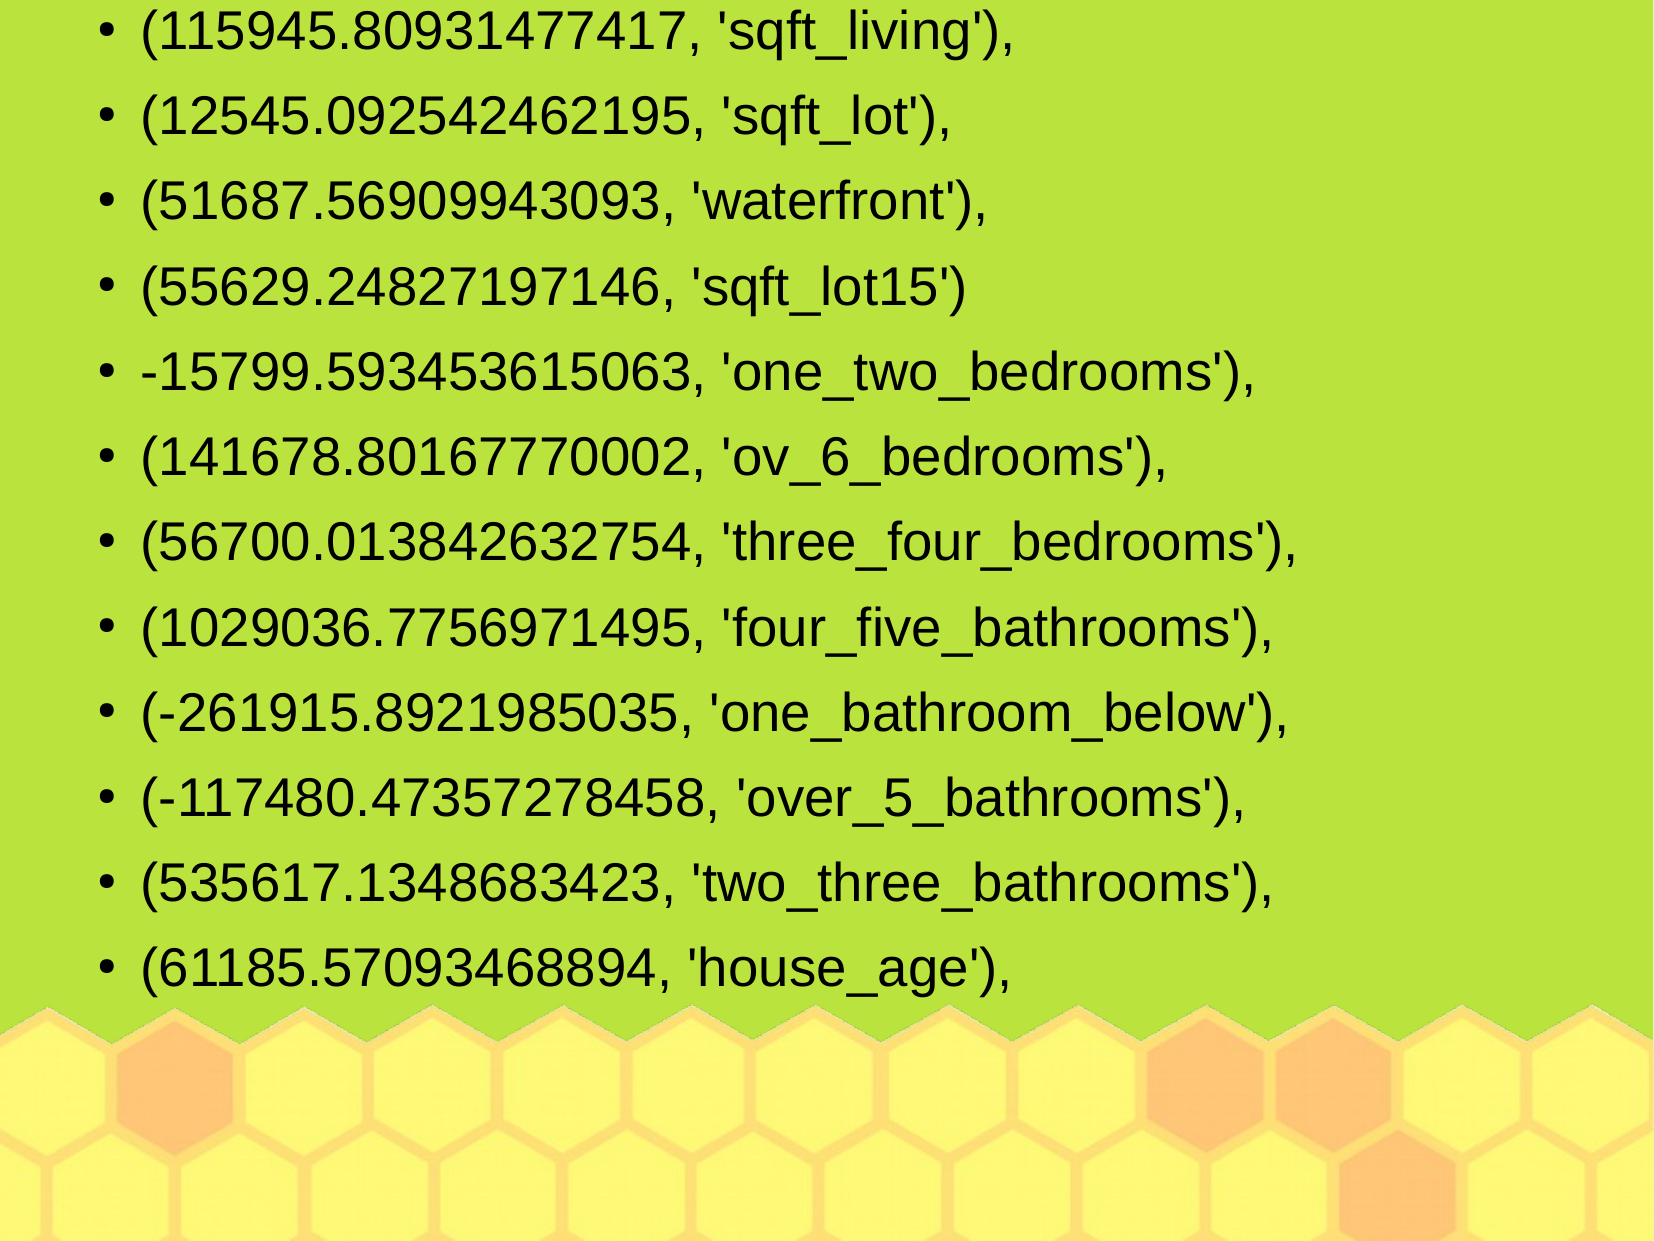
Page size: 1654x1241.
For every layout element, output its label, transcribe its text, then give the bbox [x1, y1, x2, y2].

picture [0, 1001, 1654, 1241]
list (115945.80931477417, 'sqft_living'), (12545.092542462195, 'sqft_lot'), (51687.56909943093, 'waterfront'), (55629.24827197146, 'sqft_lot15') -15799.593453615063, 'one_two_bedrooms'), (141678.80167770002, 'ov_6_bedrooms'), (56700.013842632754, 'three_four_bedrooms'), (1029036.7756971495, 'four_five_bathrooms'), (-261915.8921985035, 'one_bathroom_below'), (-117480.47357278458, 'over_5_bathrooms'), (535617.1348683423, 'two_three_bathrooms'), (61185.57093468894, 'house_age'), [82, 0, 1571, 1010]
